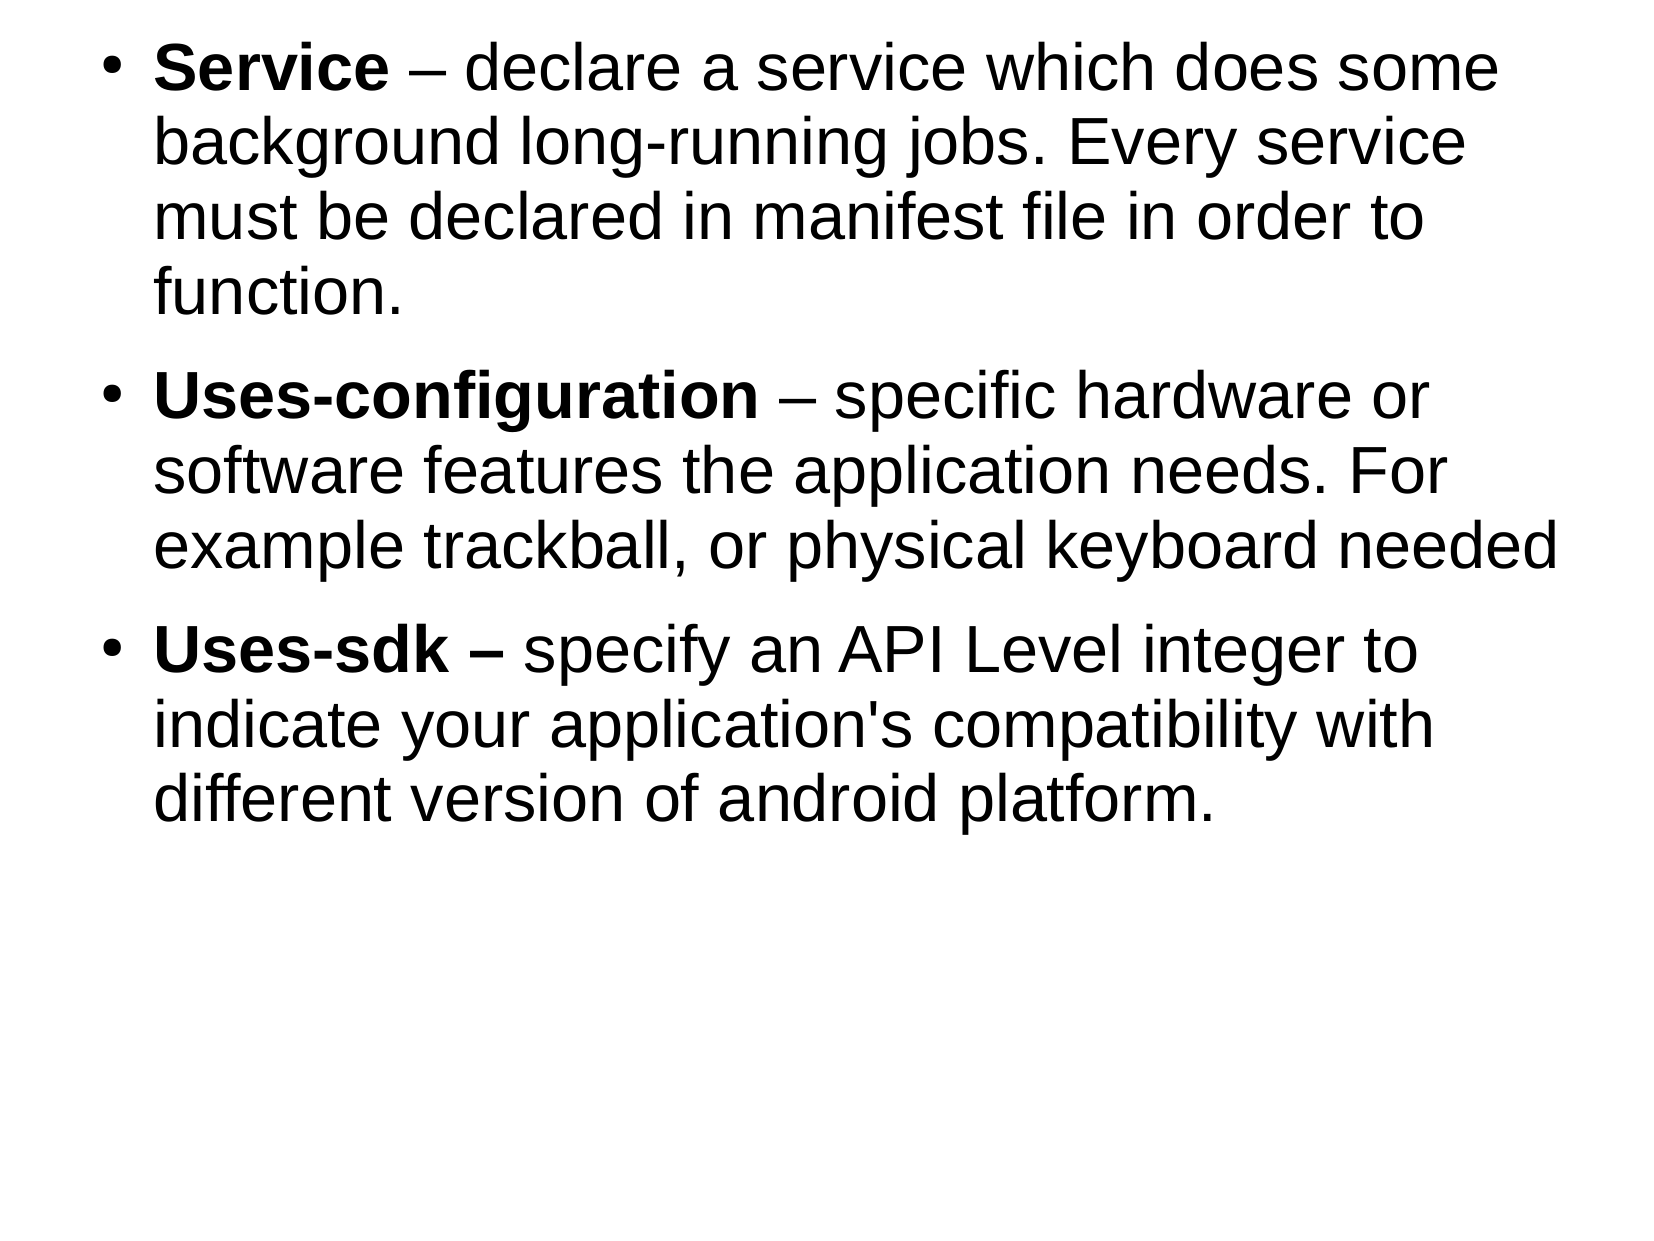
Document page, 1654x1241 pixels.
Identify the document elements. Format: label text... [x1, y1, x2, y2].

list Service – declare a service which does some background long-running jobs. Every service must be declared in manifest file in order to function. Uses-configuration – specific hardware or software features the application needs. For example trackball, or physical keyboard needed Uses-sdk – specify an API Level integer to indicate your application's compatibility with different version of android platform. [82, 29, 1571, 1211]
